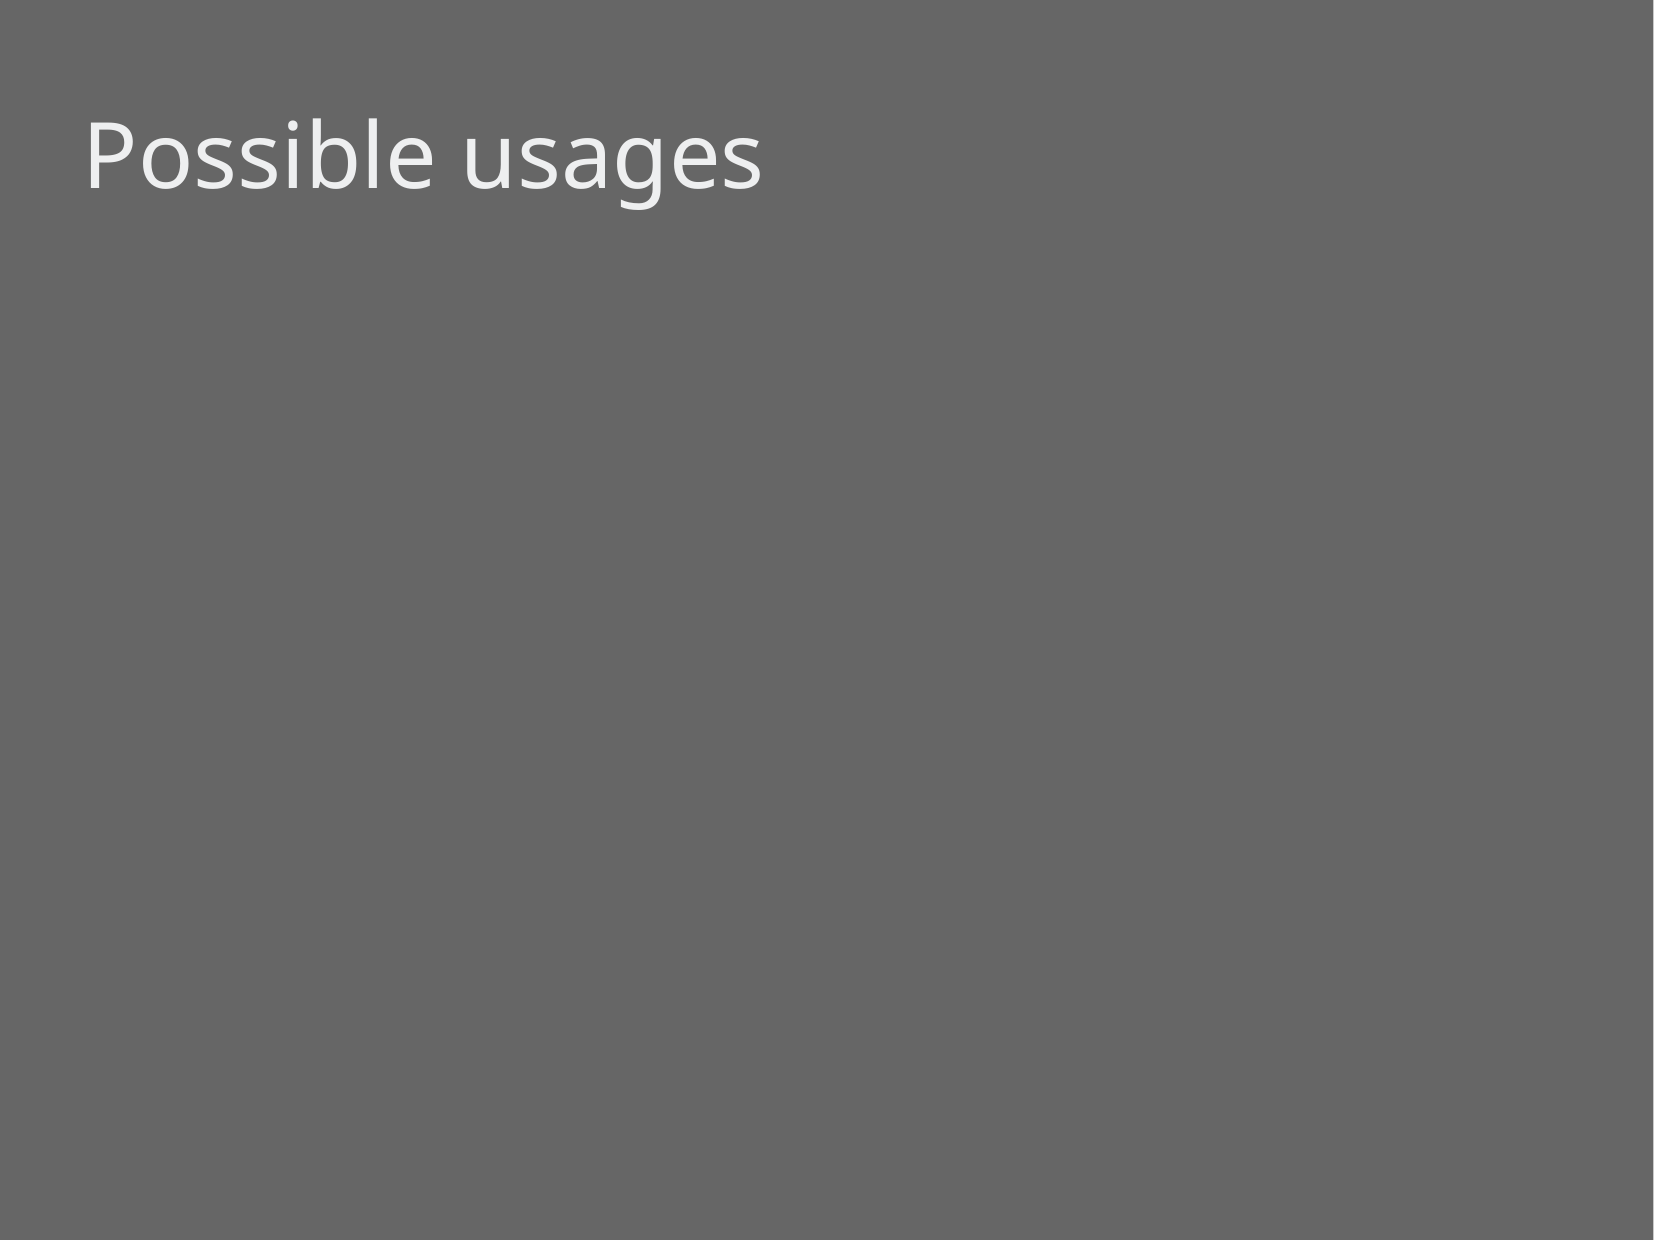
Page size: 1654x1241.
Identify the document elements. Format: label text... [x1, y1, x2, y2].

title Possible usages [82, 56, 1571, 250]
